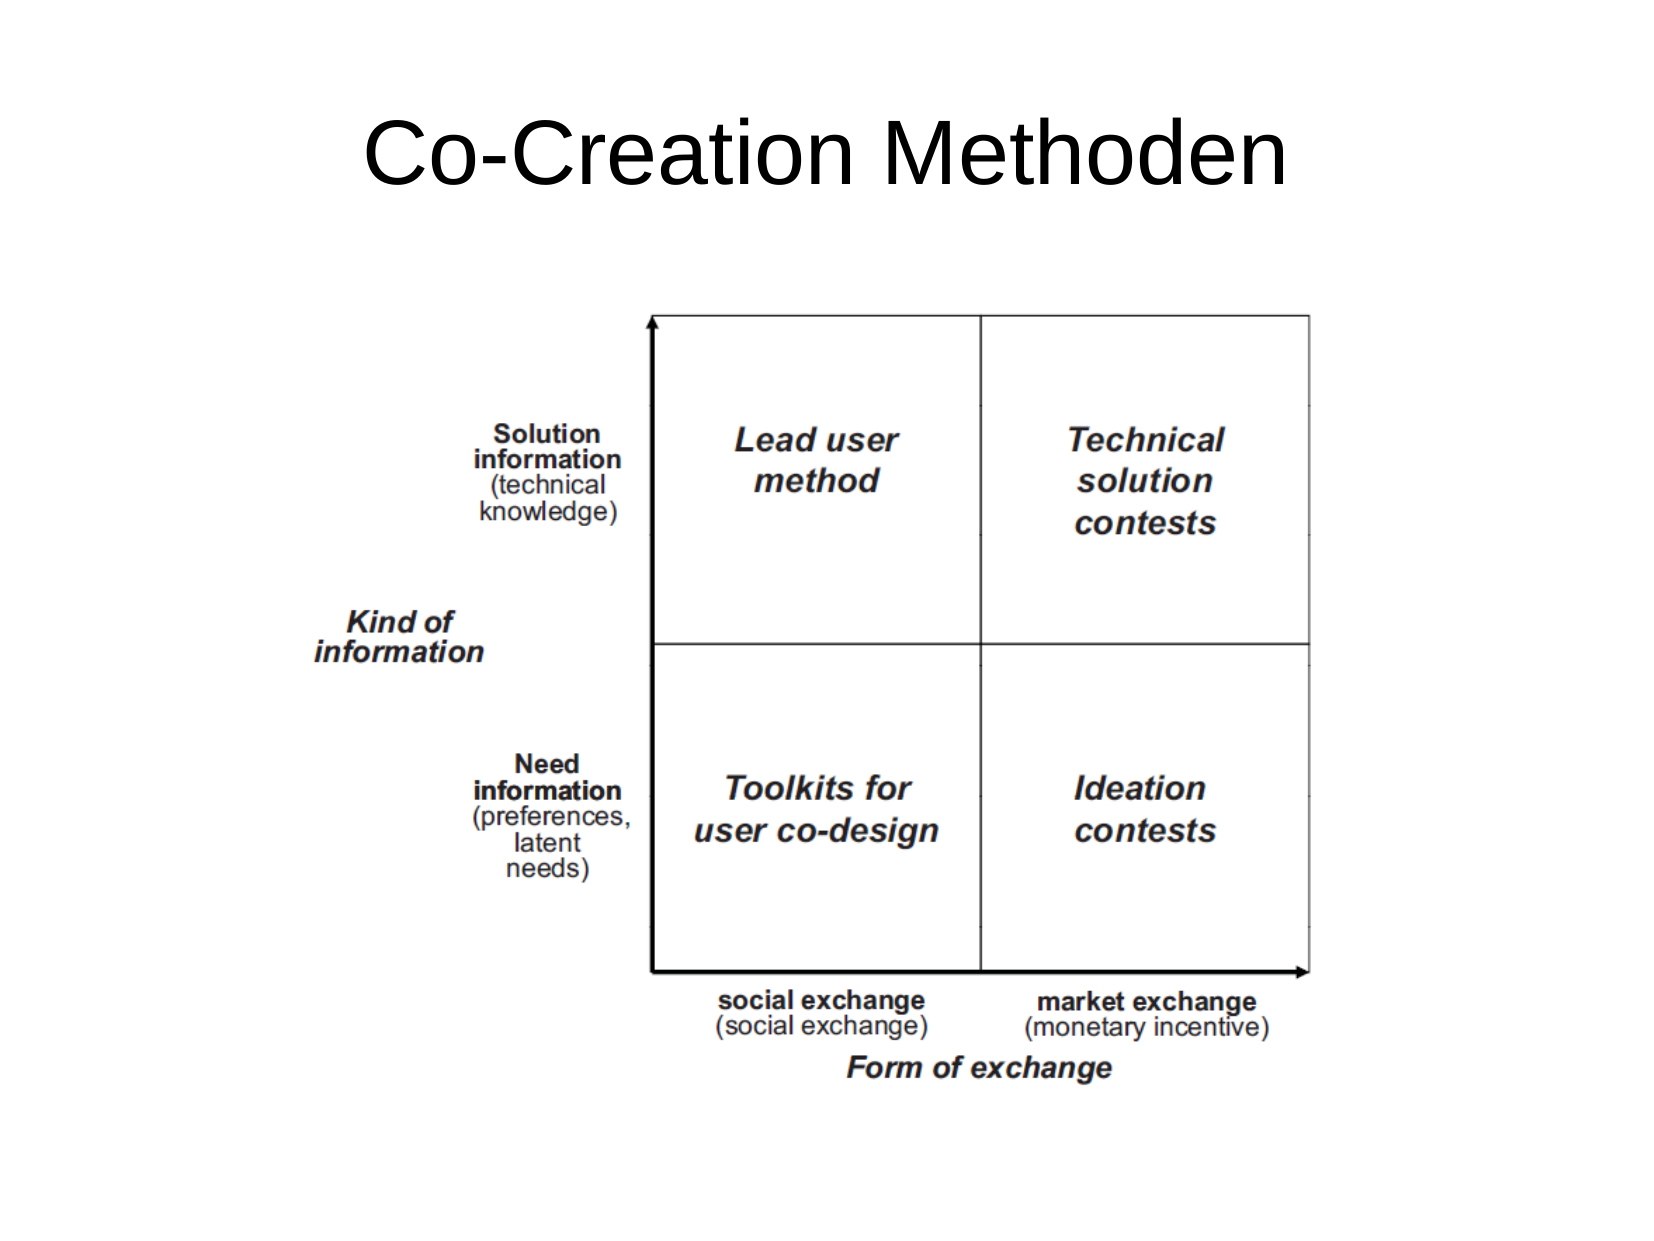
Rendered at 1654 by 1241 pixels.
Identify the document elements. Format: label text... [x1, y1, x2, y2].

picture [291, 290, 1363, 1109]
title Co-Creation Methoden [82, 49, 1571, 257]
